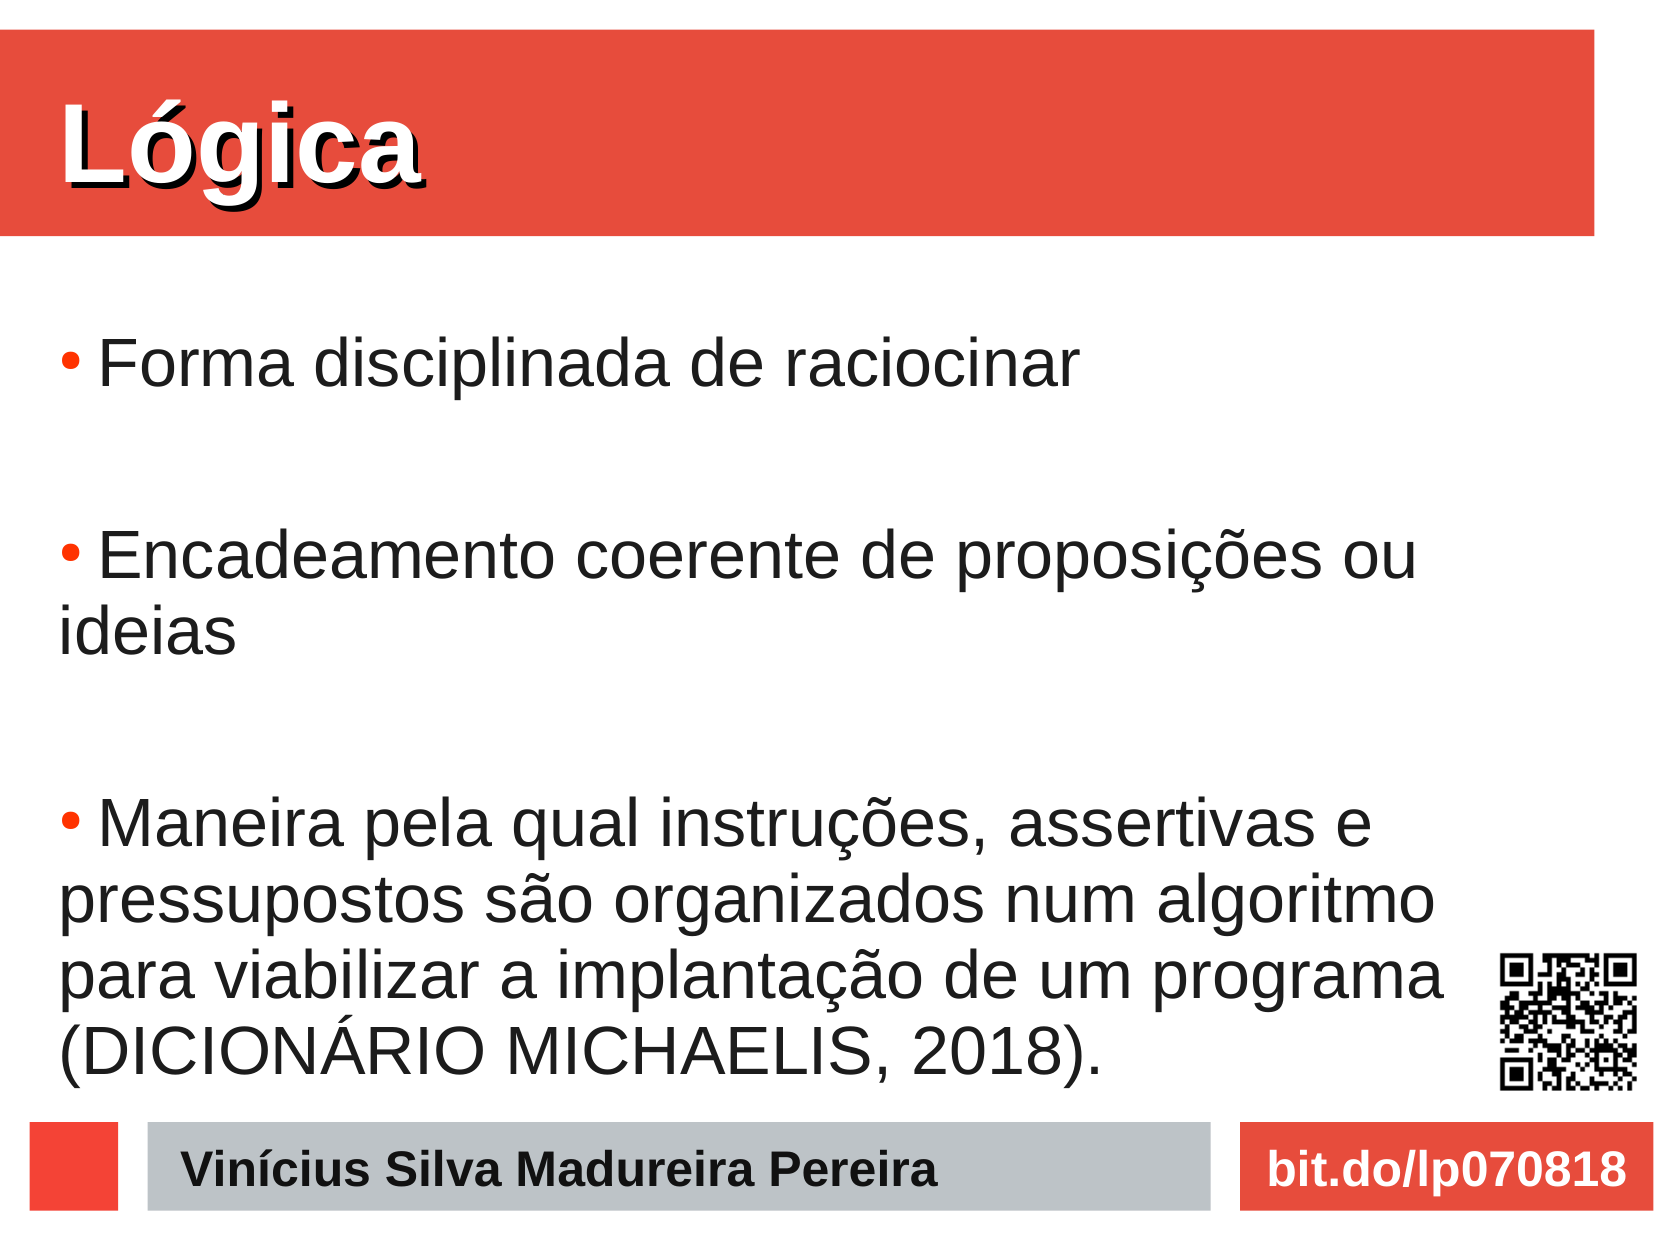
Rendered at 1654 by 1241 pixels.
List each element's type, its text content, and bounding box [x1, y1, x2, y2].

list Forma disciplinada de raciocinar Encadeamento coerente de proposições ou ideias Maneira pela qual instruções, assertivas e pressupostos são organizados num algoritmo para viabilizar a implantação de um programa (DICIONÁRIO MICHAELIS, 2018). [59, 324, 1565, 1093]
title Lógica [59, 59, 1595, 207]
text_box bit.do/lp070818 [1228, 1133, 1654, 1205]
picture [1491, 944, 1648, 1102]
text_box Vinícius Silva Madureira Pereira [165, 1133, 1170, 1205]
